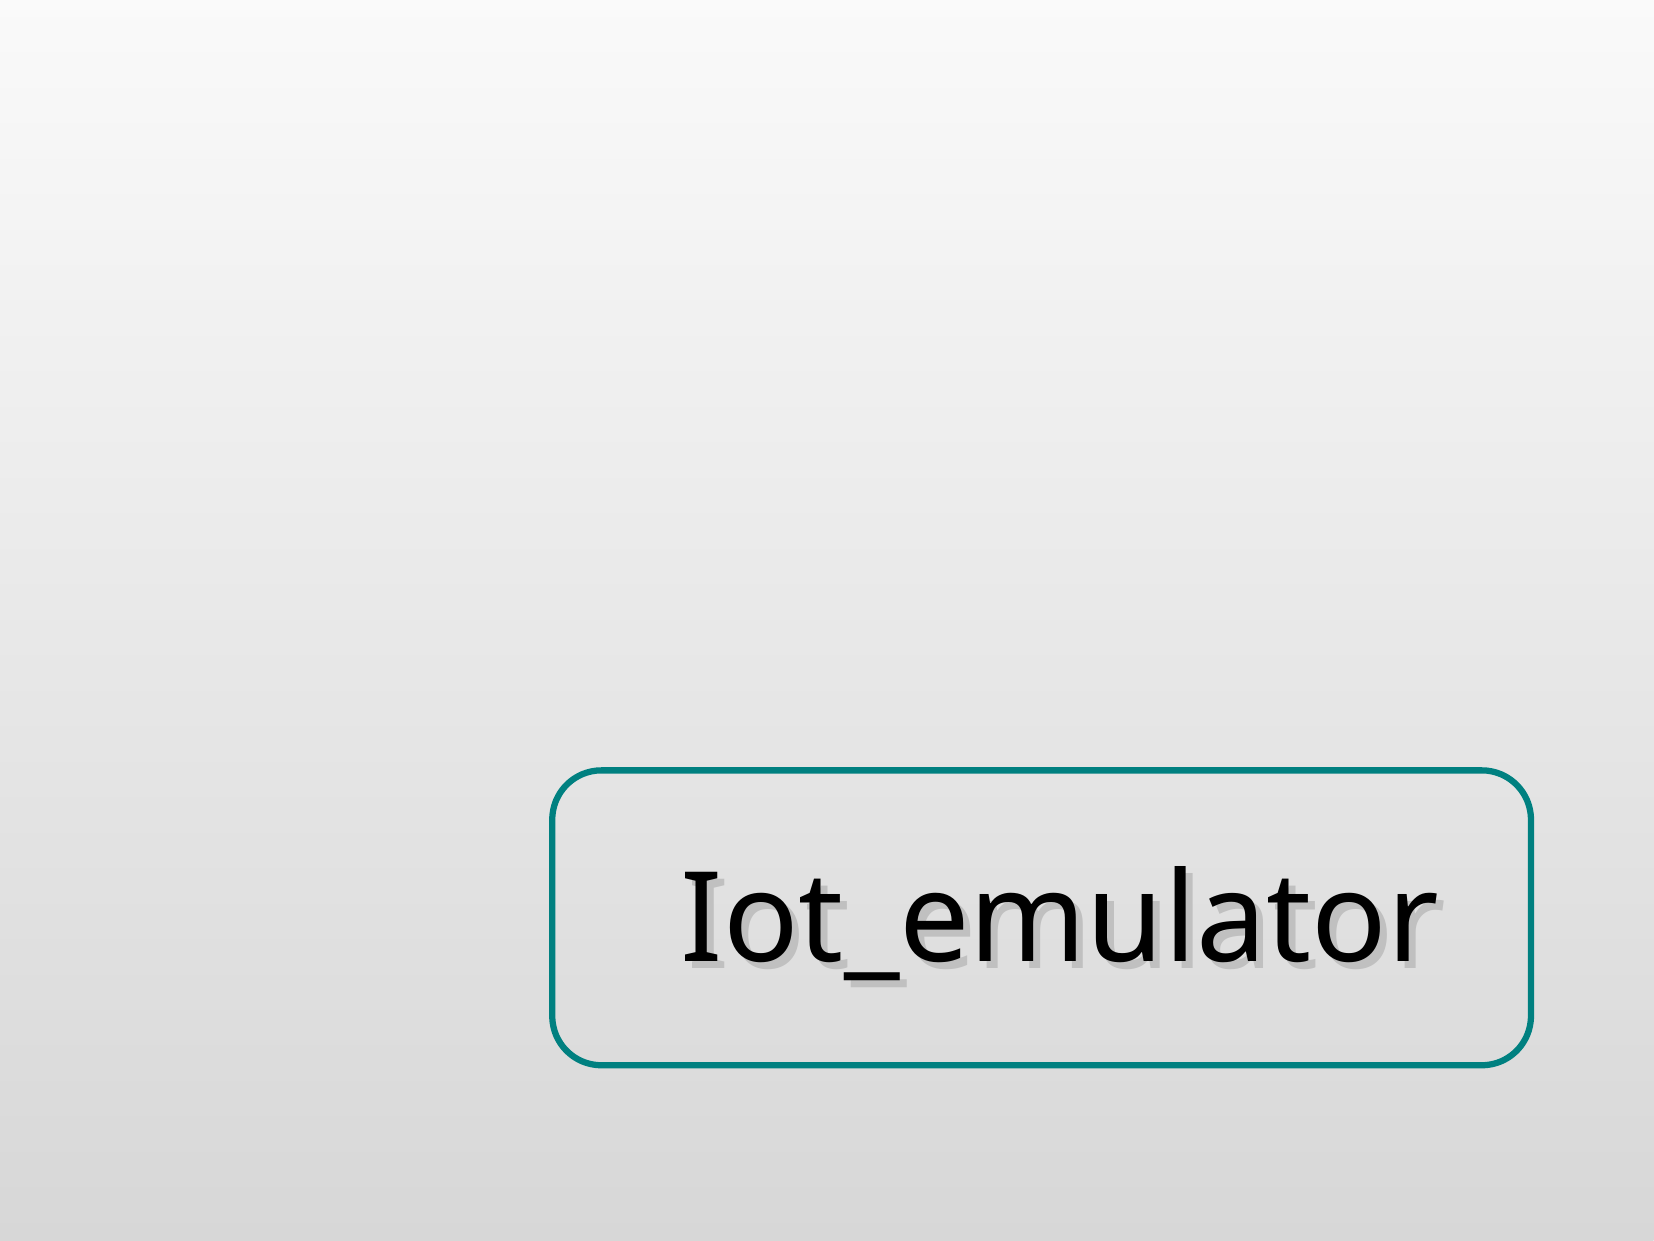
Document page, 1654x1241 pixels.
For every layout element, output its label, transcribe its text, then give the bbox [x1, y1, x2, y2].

title Iot_emulator [556, 774, 1527, 987]
title Iot_emulator [440, 554, 1654, 987]
